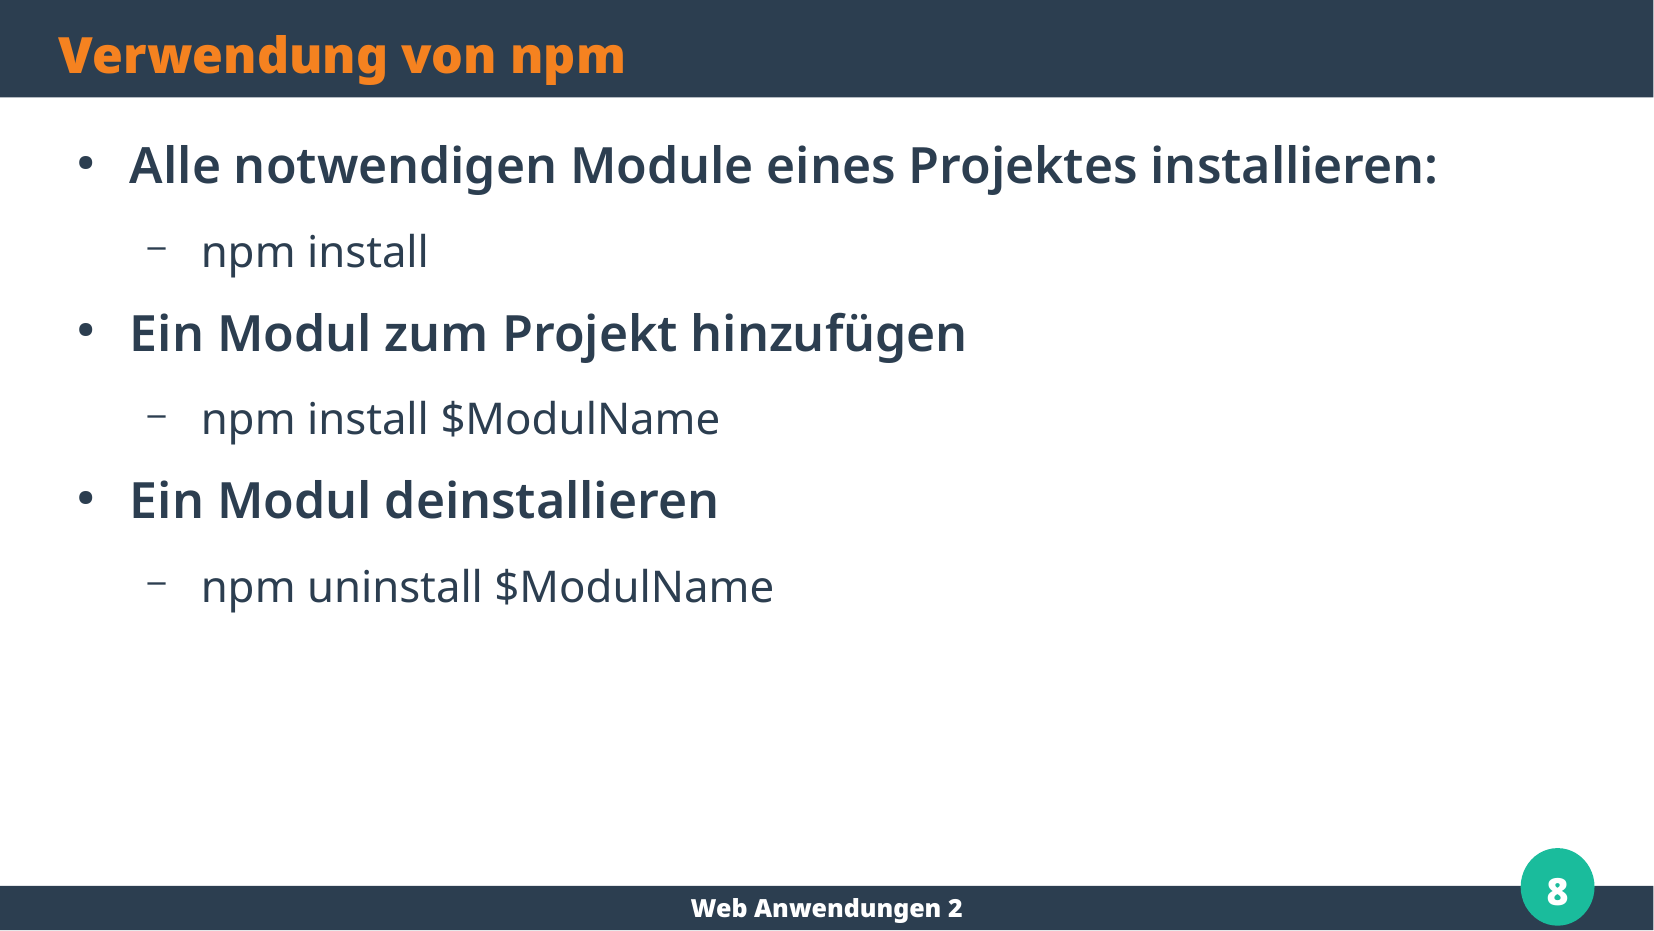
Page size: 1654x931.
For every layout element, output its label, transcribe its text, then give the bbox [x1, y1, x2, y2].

list Alle notwendigen Module eines Projektes installieren: npm install Ein Modul zum Projekt hinzufügen npm install $ModulName Ein Modul deinstallieren npm uninstall $ModulName [59, 129, 1595, 864]
title Verwendung von npm [59, 8, 1595, 89]
